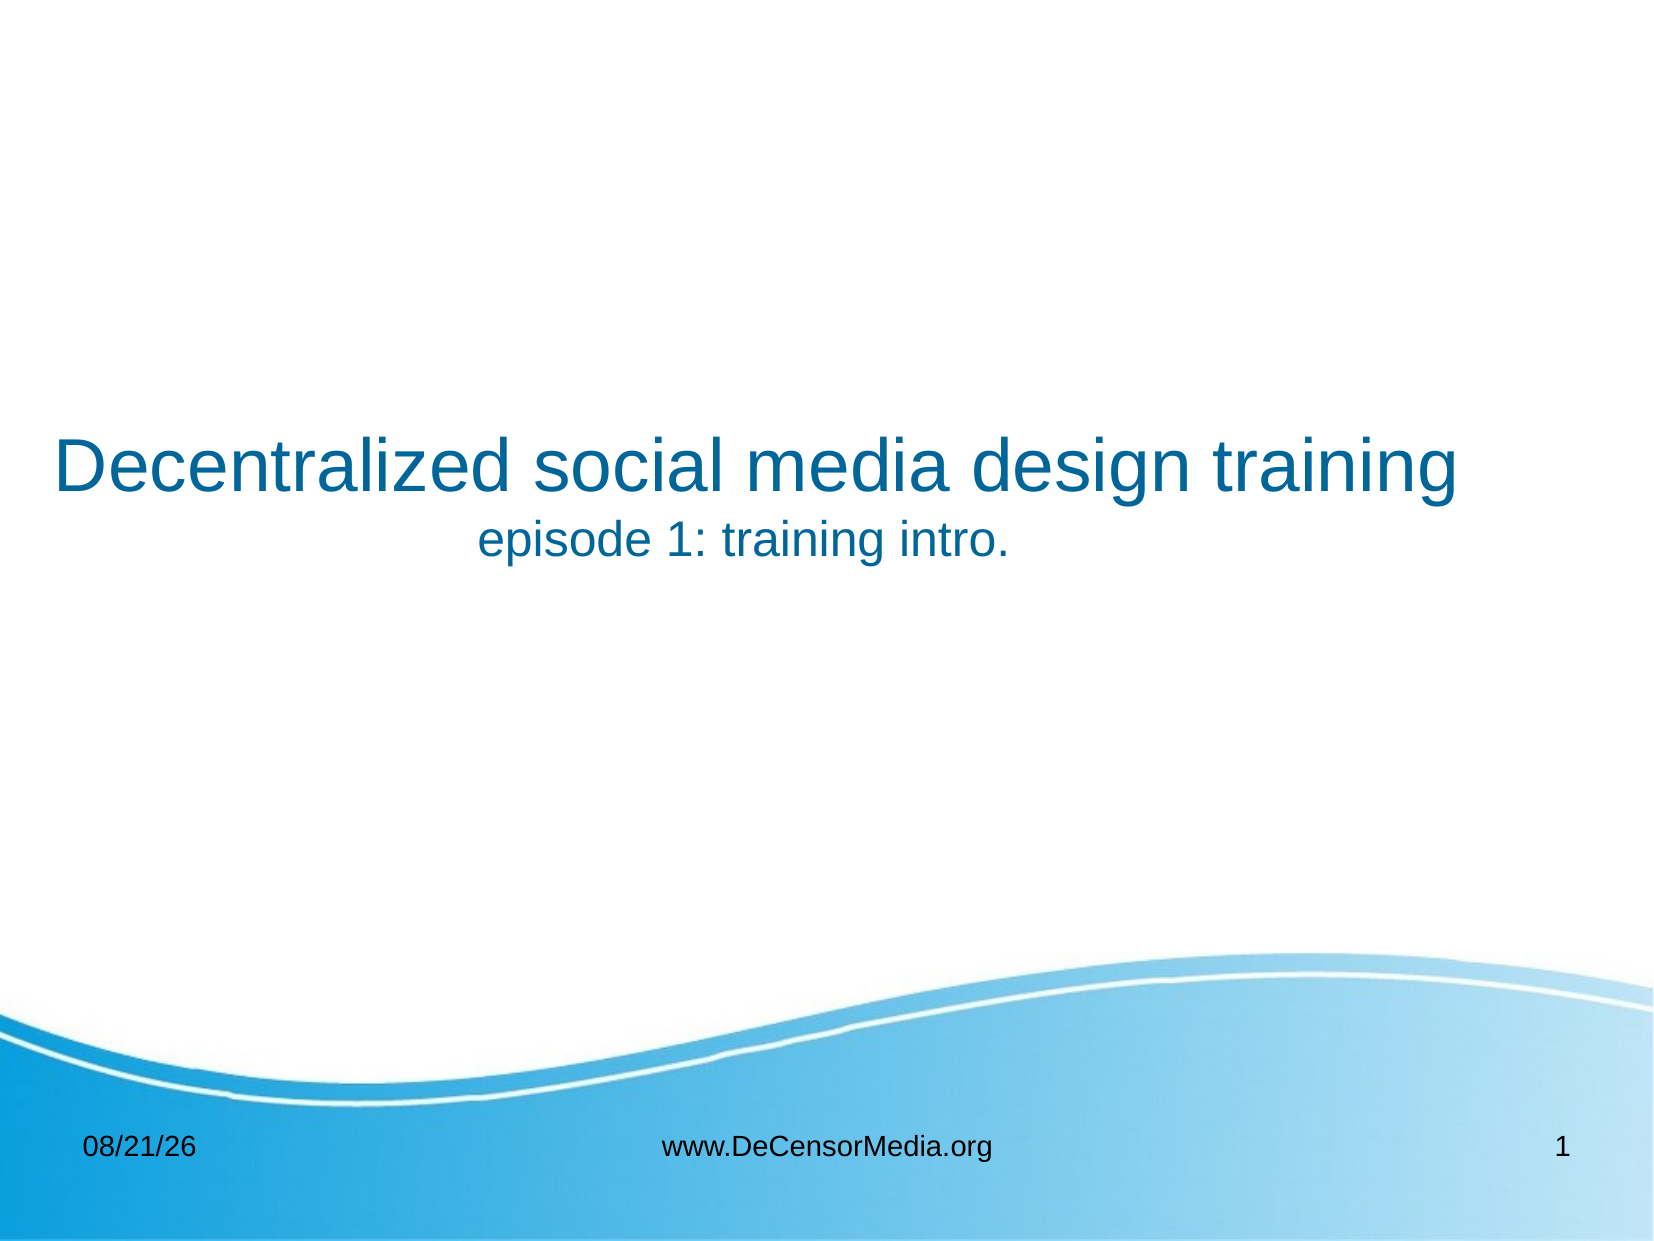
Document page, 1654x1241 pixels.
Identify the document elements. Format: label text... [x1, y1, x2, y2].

title Decentralized social media design training episode 1: training intro. [0, 384, 1489, 592]
picture [0, 952, 1654, 1241]
